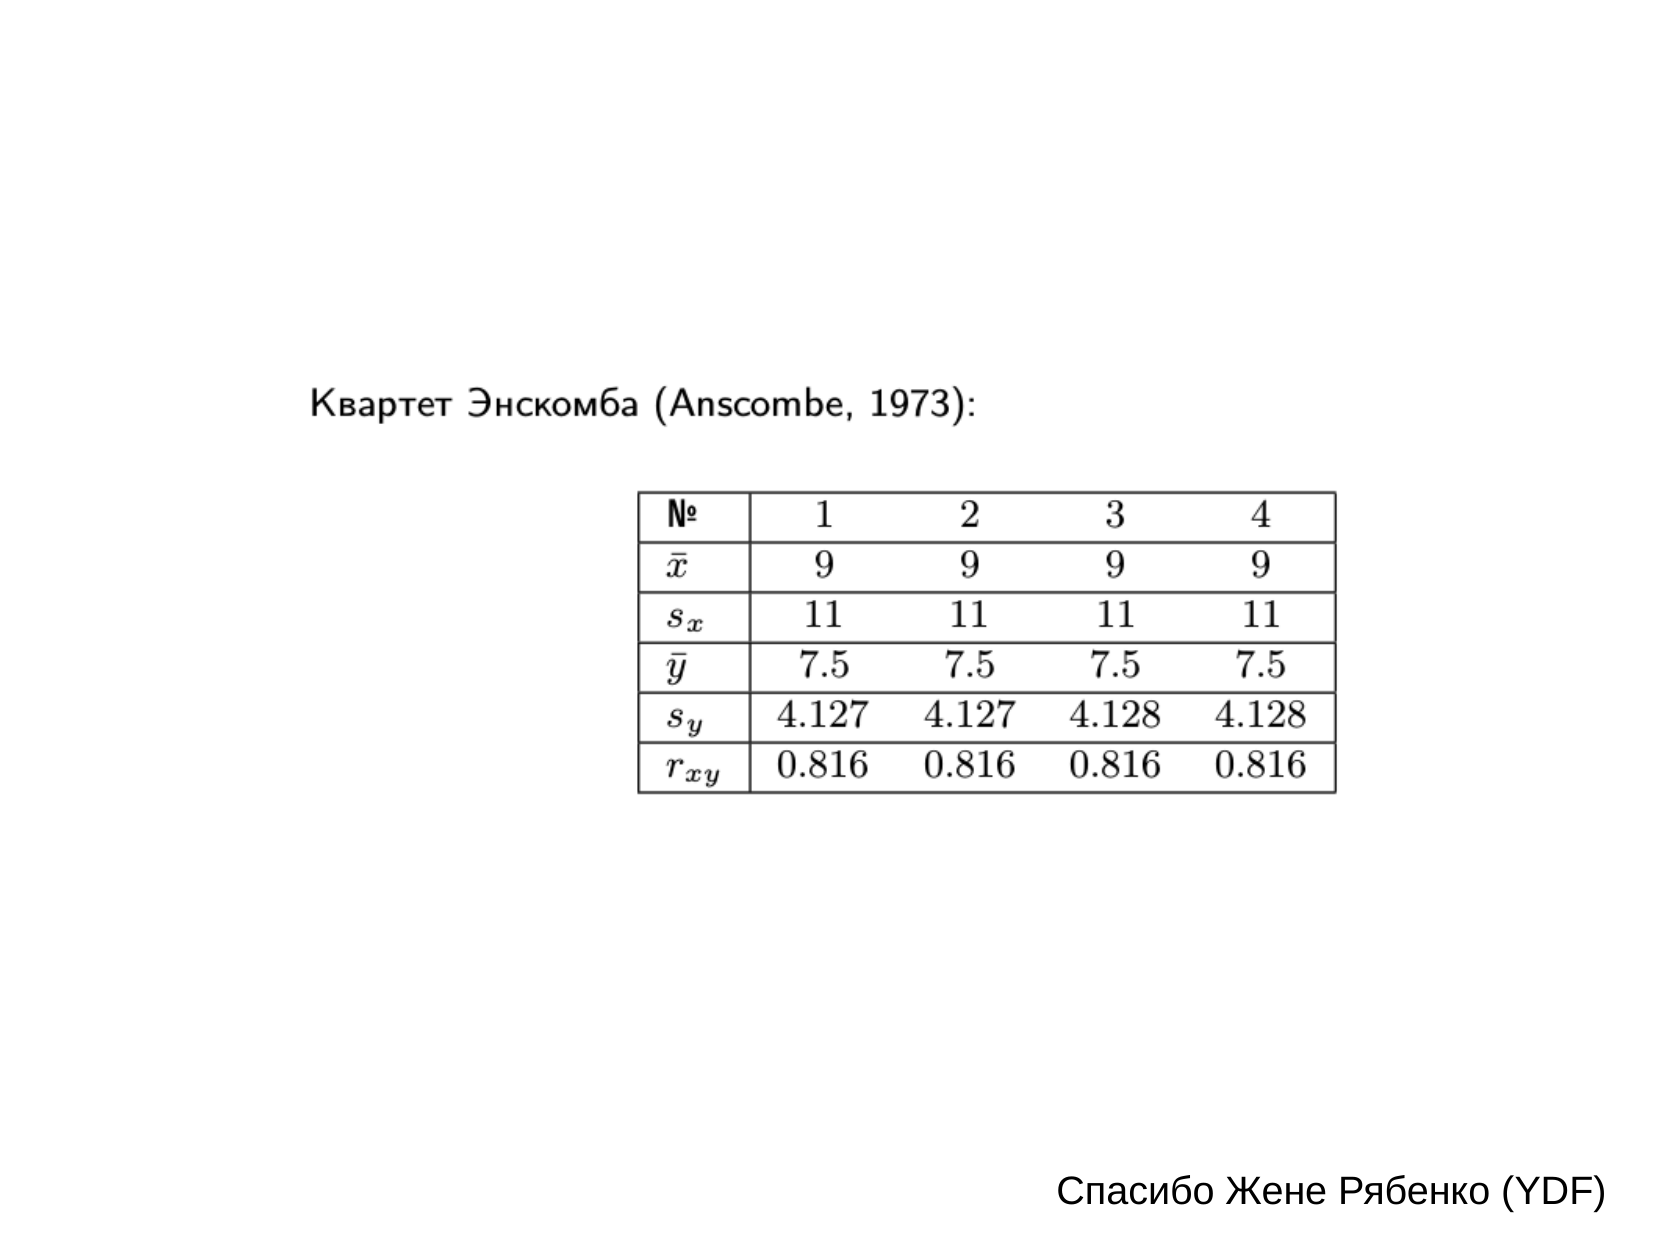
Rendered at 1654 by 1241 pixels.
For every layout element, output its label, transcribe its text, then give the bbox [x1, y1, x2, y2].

picture [303, 374, 1351, 811]
text_box Спасибо Жене Рябенко (YDF) [888, 1169, 1654, 1241]
